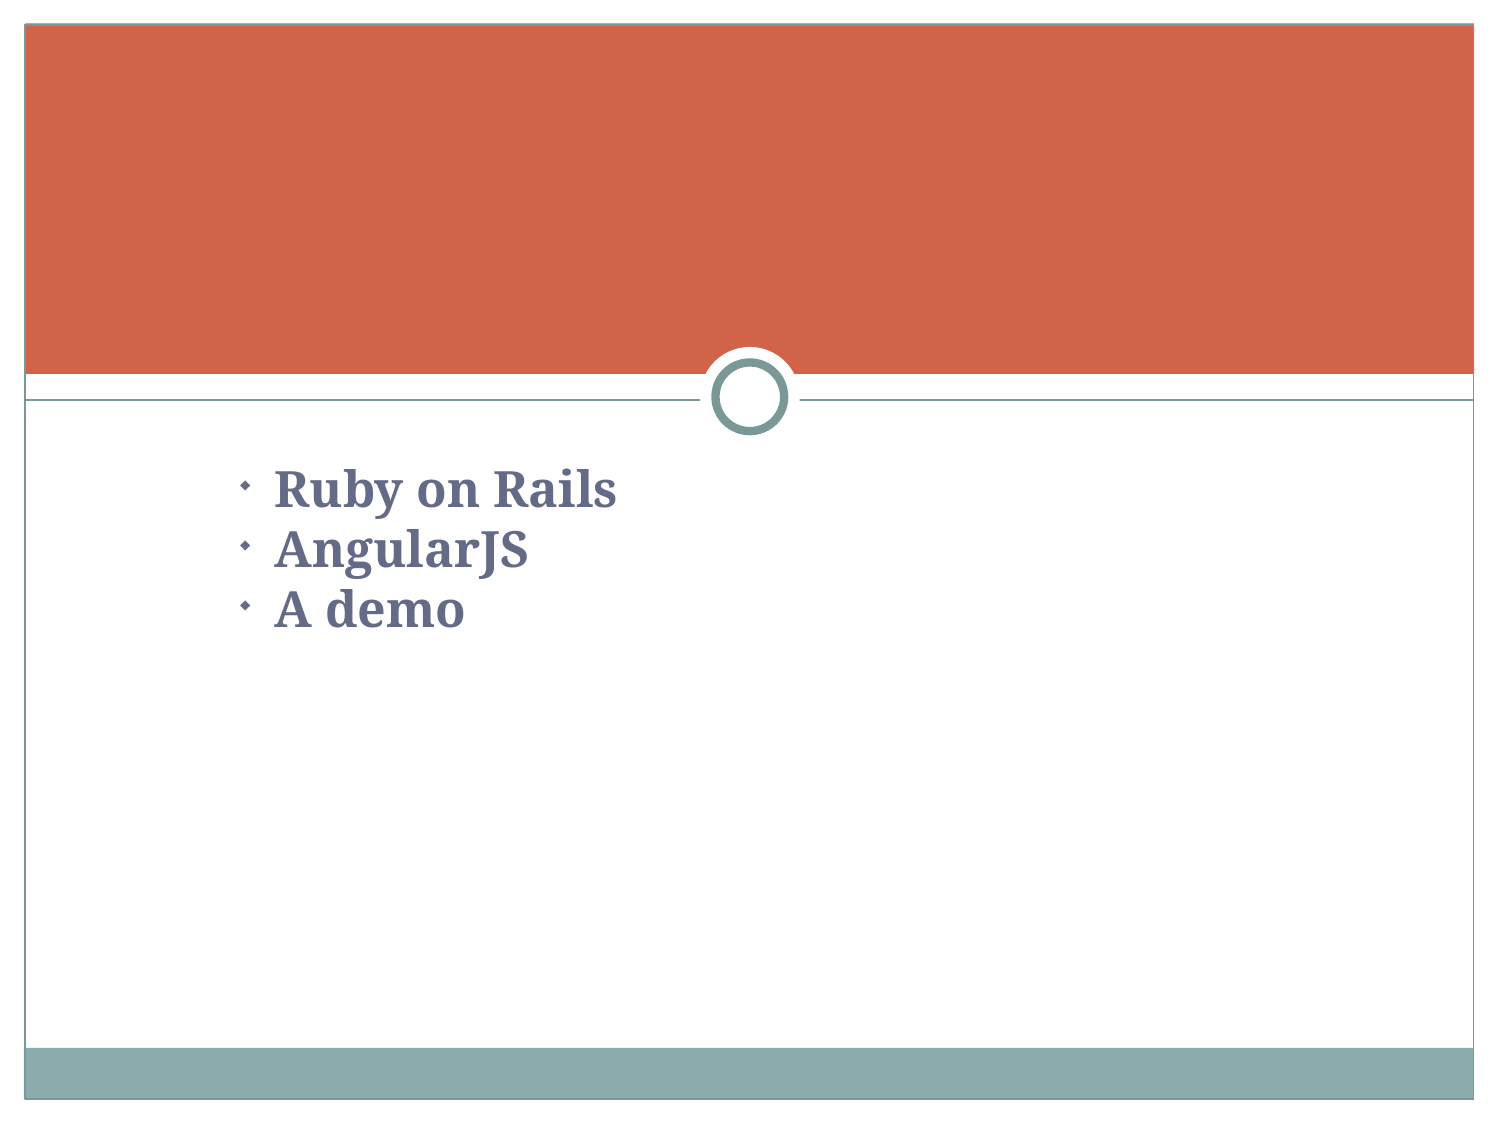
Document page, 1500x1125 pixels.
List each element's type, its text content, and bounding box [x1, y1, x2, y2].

text_box Ruby on Rails AngularJS A demo [224, 449, 1288, 725]
